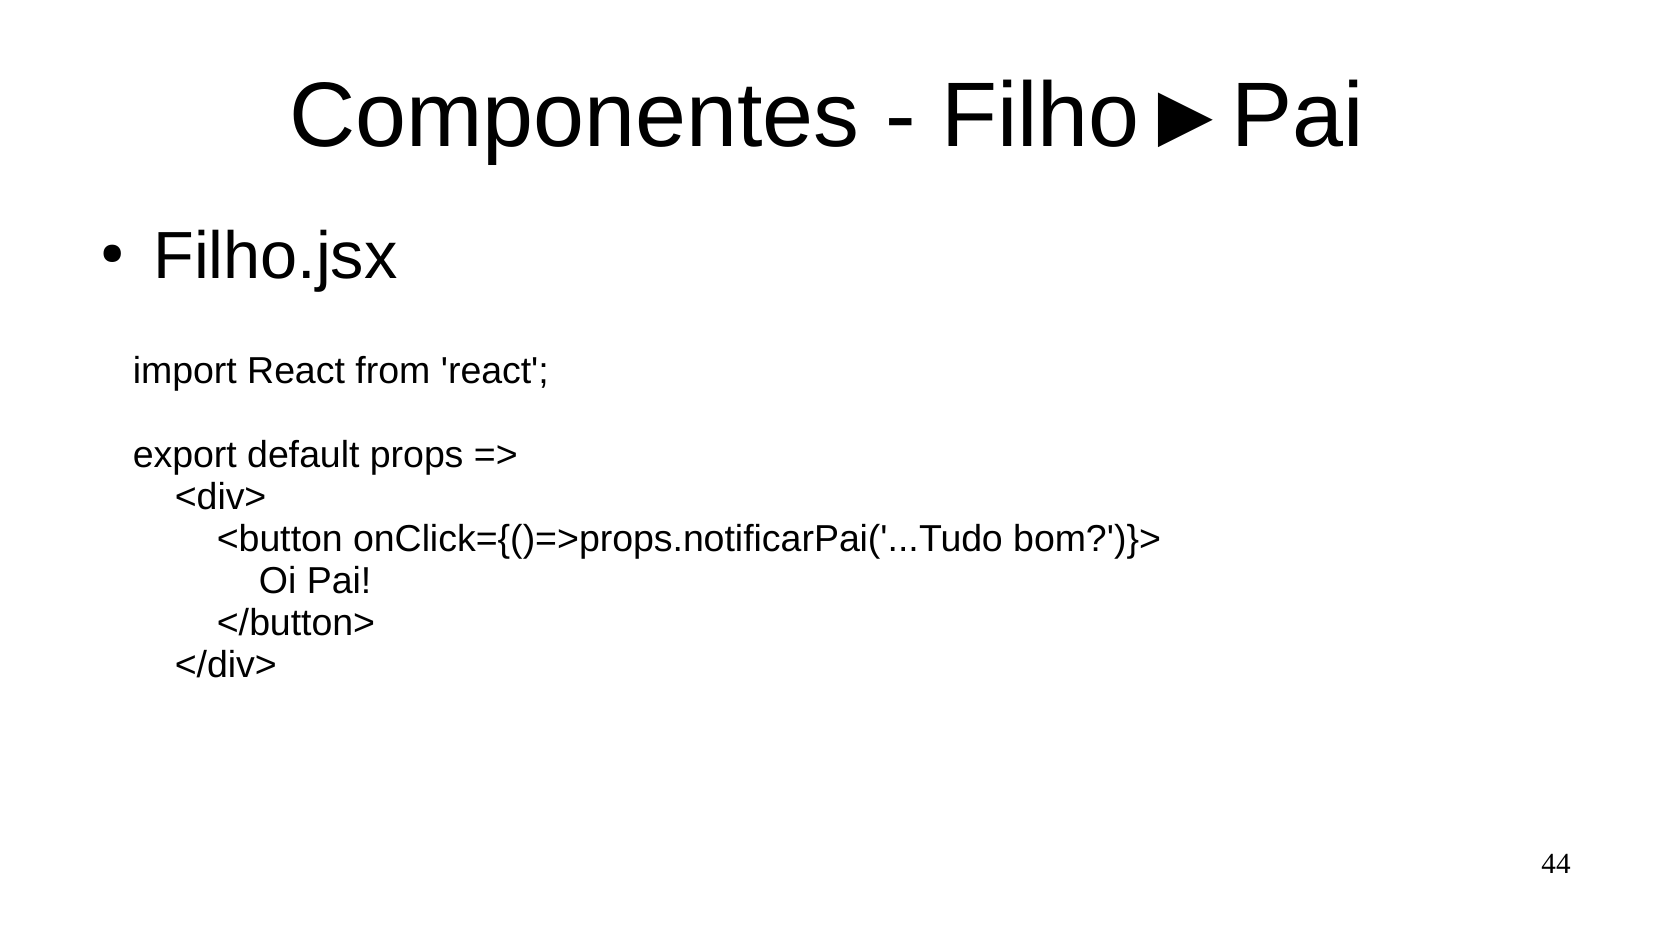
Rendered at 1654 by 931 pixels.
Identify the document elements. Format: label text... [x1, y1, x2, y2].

text_box import React from 'react'; export default props => <div> <button onClick={()=>props.notificarPai('...Tudo bom?')}> Oi Pai! </button> </div> [118, 342, 1406, 694]
list Filho.jsx [82, 217, 1571, 758]
title Componentes - Filho►Pai [82, 37, 1571, 193]
